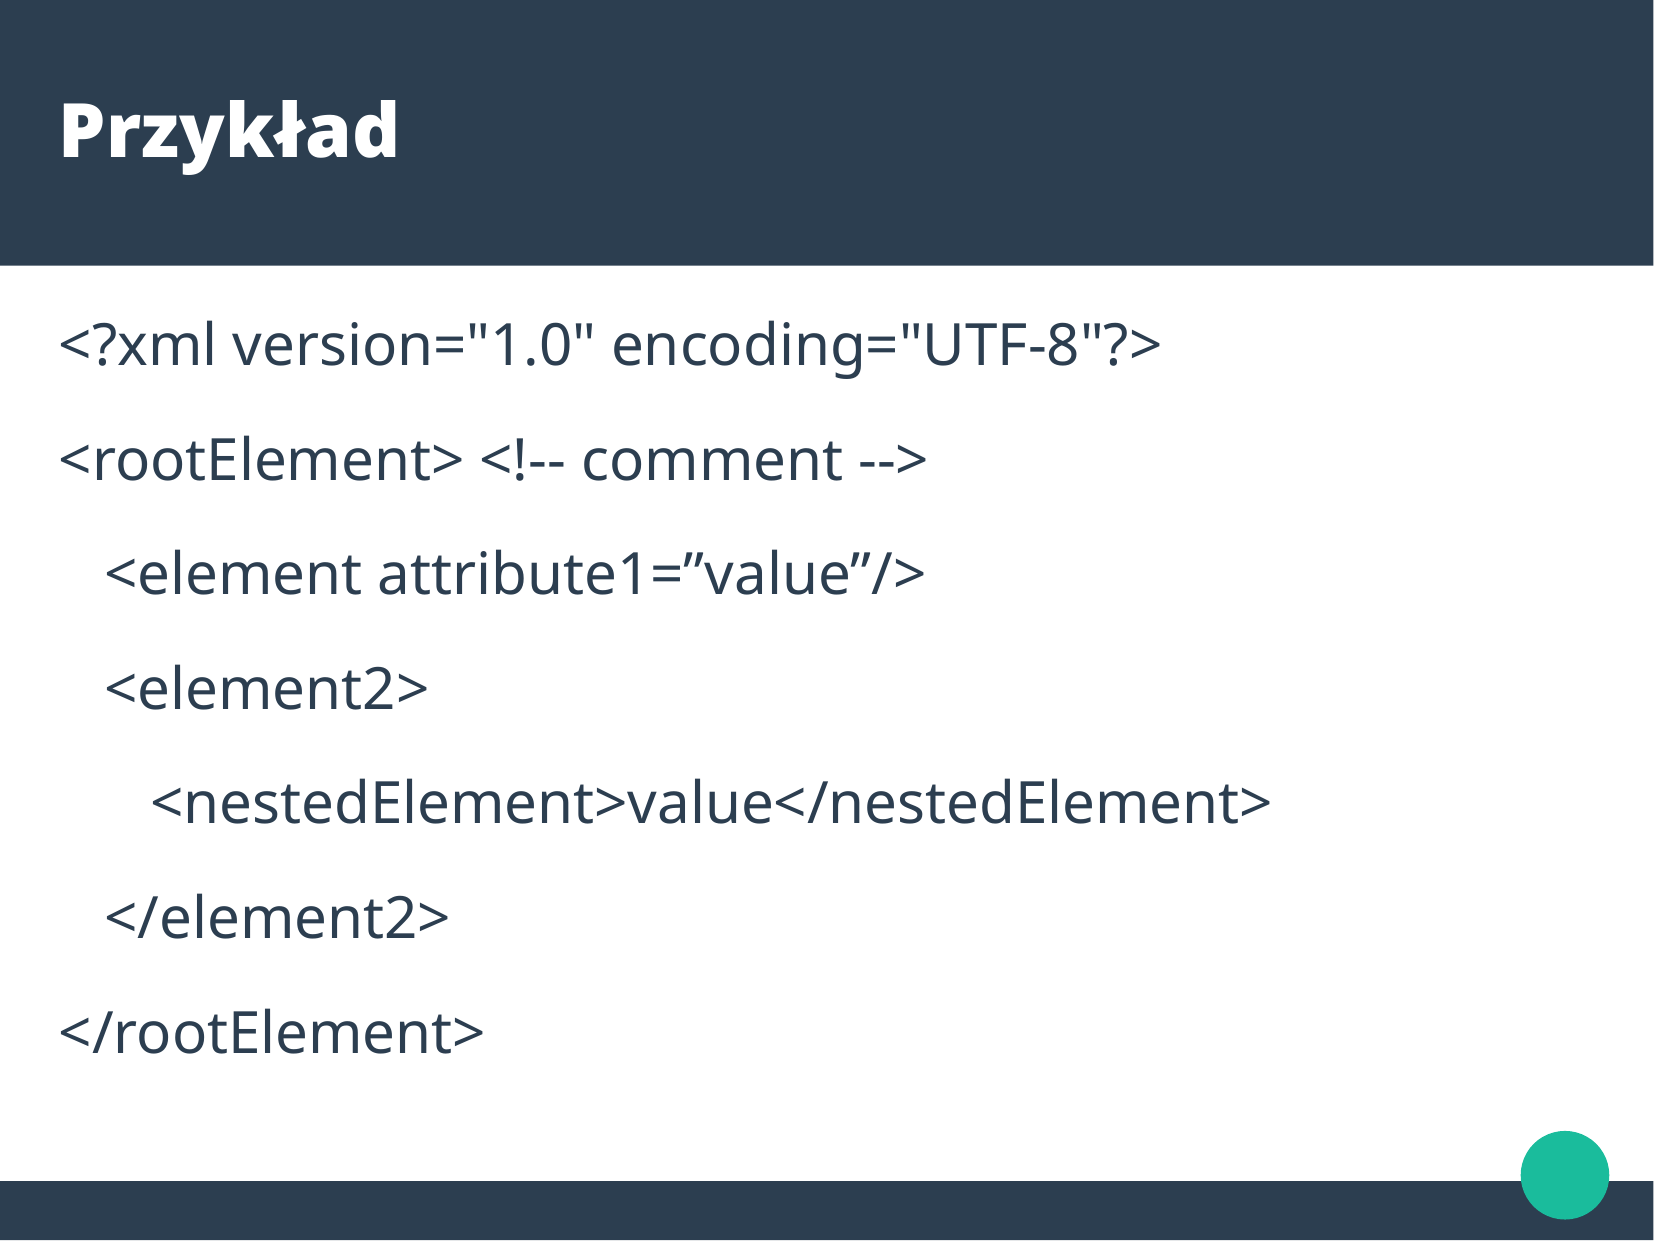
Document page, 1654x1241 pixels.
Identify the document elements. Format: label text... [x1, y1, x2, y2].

title Przykład [59, 24, 1595, 232]
subtitle <?xml version="1.0" encoding="UTF-8"?> <rootElement> <!-- comment --> <element attribute1=”value”/> <element2> <nestedElement>value</nestedElement> </element2> </rootElement> [59, 324, 1595, 1152]
